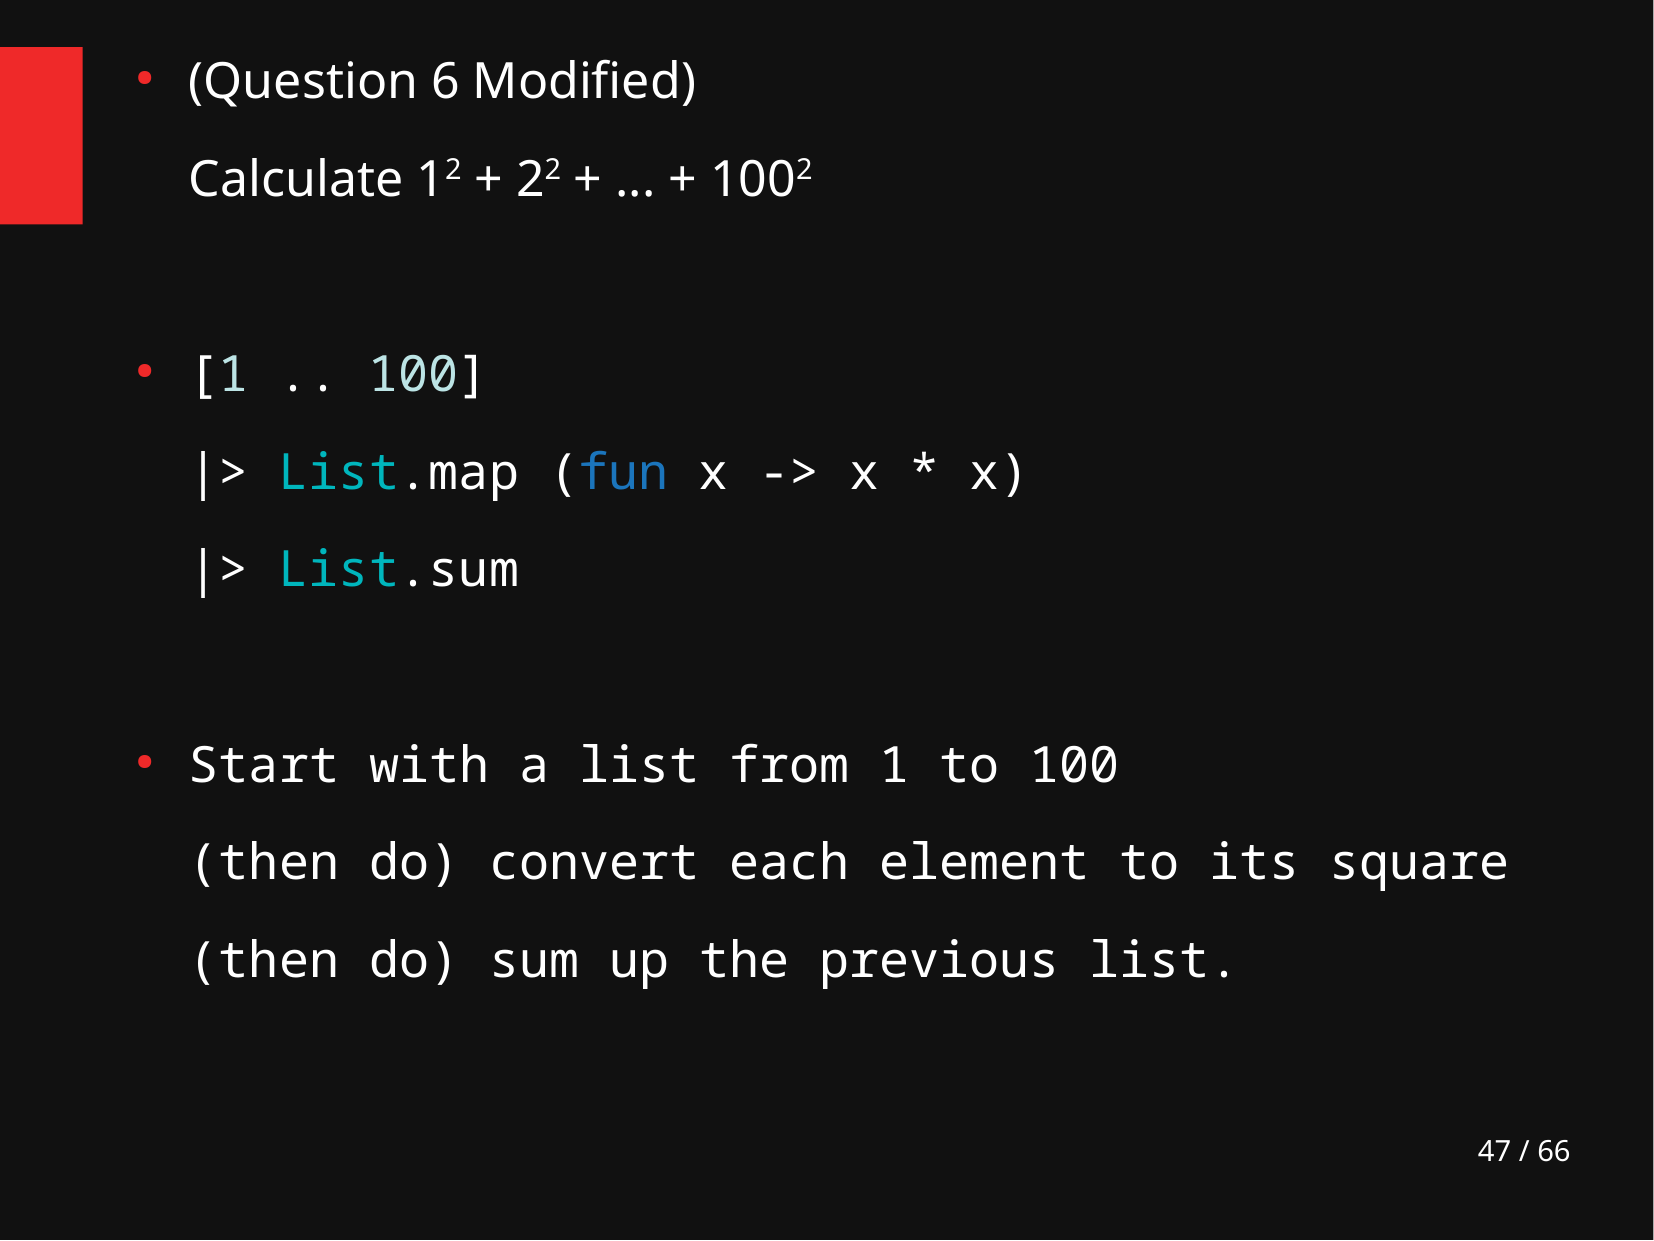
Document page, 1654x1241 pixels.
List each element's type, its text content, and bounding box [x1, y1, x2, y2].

list (Question 6 Modified) Calculate 12 + 22 + ... + 1002 [1 .. 100] |> List.map (fun x -> x * x) |> List.sum Start with a list from 1 to 100 (then do) convert each element to its square (then do) sum up the previous list. [118, 45, 1536, 1074]
